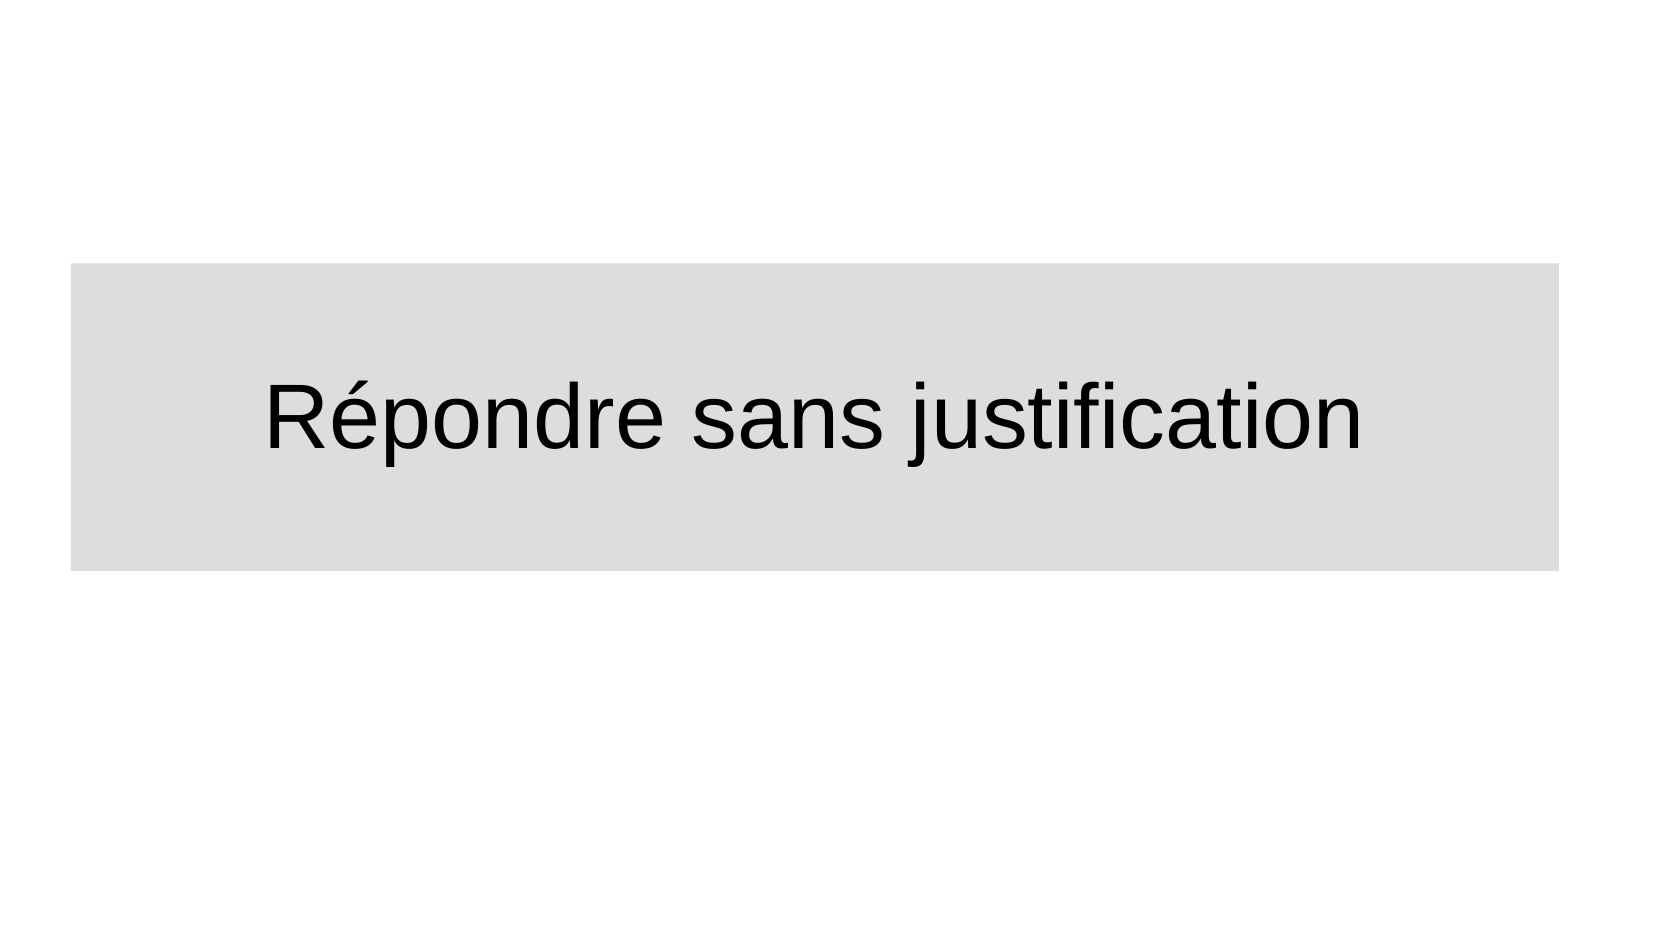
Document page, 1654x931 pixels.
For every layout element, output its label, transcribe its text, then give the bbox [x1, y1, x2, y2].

title Répondre sans justification [70, 263, 1559, 571]
